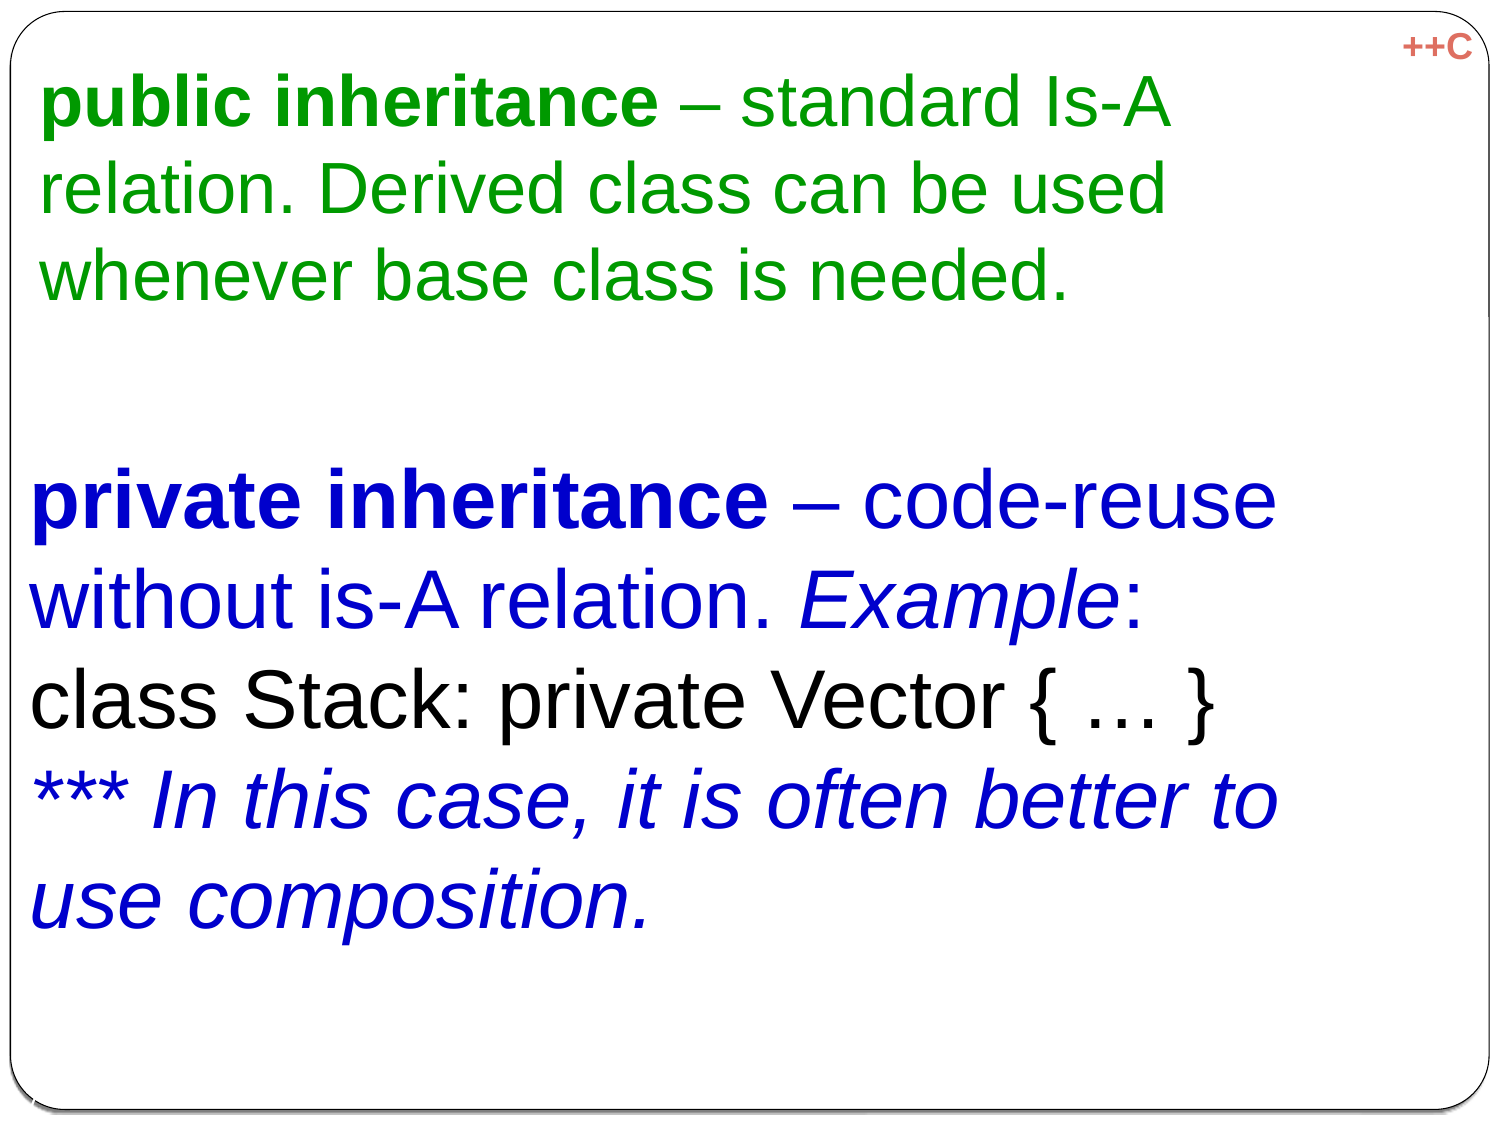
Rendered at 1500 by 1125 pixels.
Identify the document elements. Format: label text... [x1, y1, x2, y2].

title public inheritance – standard Is-A relation. Derived class can be used whenever base class is needed. [24, 45, 1425, 330]
title private inheritance – code-reuse without is-A relation. Example: class Stack: private Vector { … } *** In this case, it is often better to use composition. [15, 404, 1415, 961]
slide_number <number> [0, 1074, 50, 1125]
